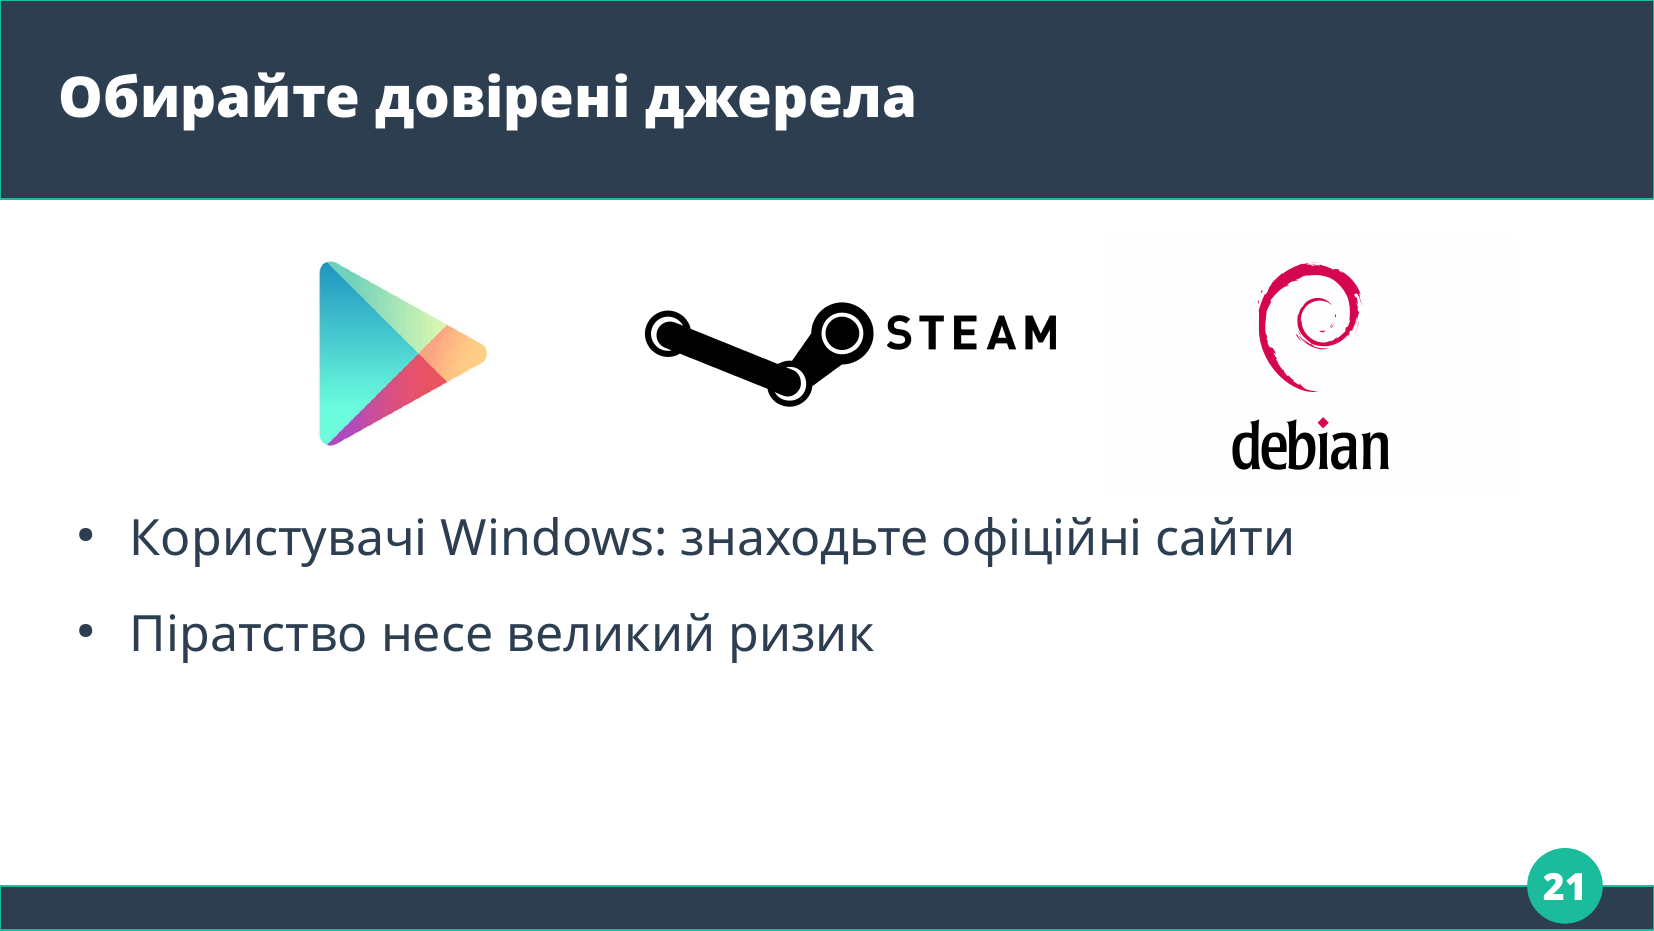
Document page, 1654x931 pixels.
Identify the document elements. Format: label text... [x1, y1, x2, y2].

picture [1104, 236, 1518, 495]
picture [643, 236, 1063, 473]
list Користувачі Windows: знаходьте офіційні сайти Піратство несе великий ризик [59, 501, 1565, 857]
picture [265, 227, 526, 473]
title Обирайте довірені джерела [59, 37, 1595, 156]
